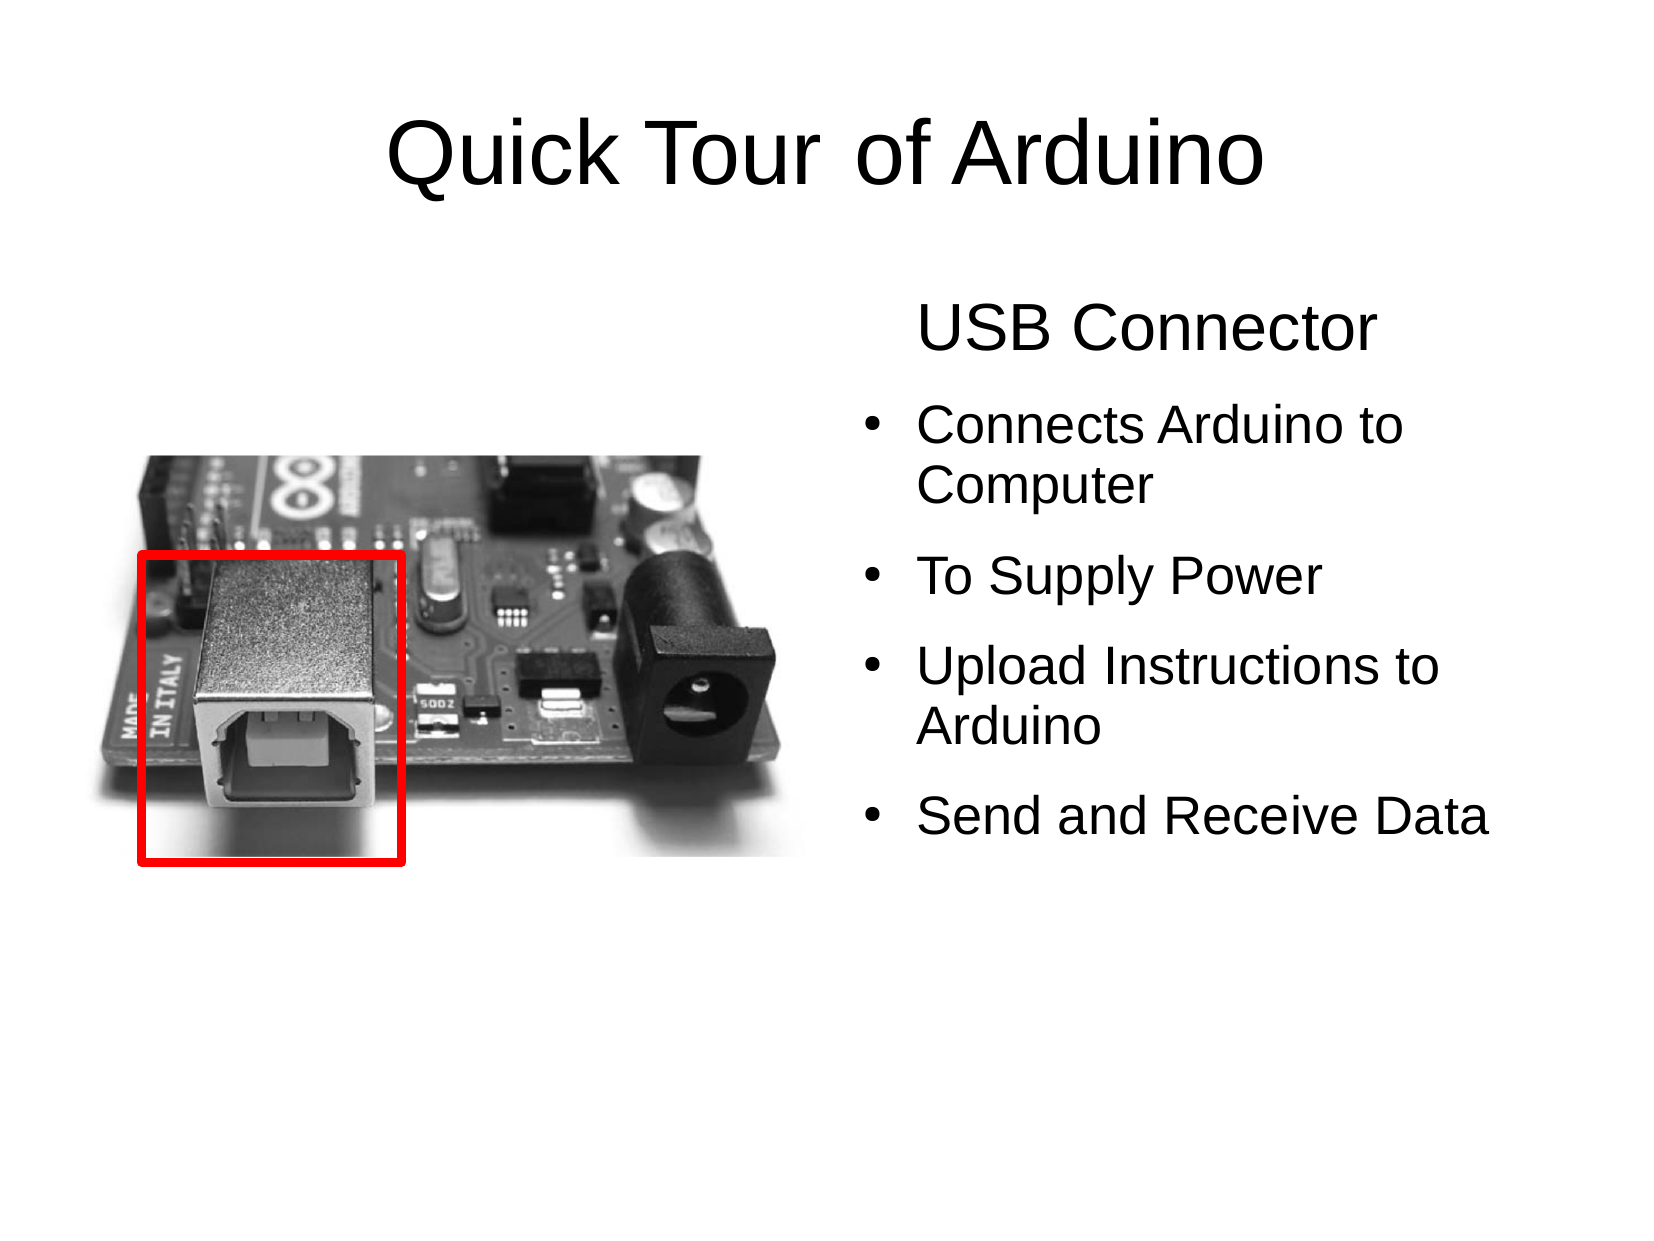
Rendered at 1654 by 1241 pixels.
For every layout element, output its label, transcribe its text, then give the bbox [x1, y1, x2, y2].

title Quick Tour of Arduino [82, 49, 1571, 257]
list USB Connector Connects Arduino to Computer To Supply Power Upload Instructions to Arduino Send and Receive Data [845, 290, 1572, 1010]
picture [82, 443, 809, 857]
picture [146, 560, 397, 857]
